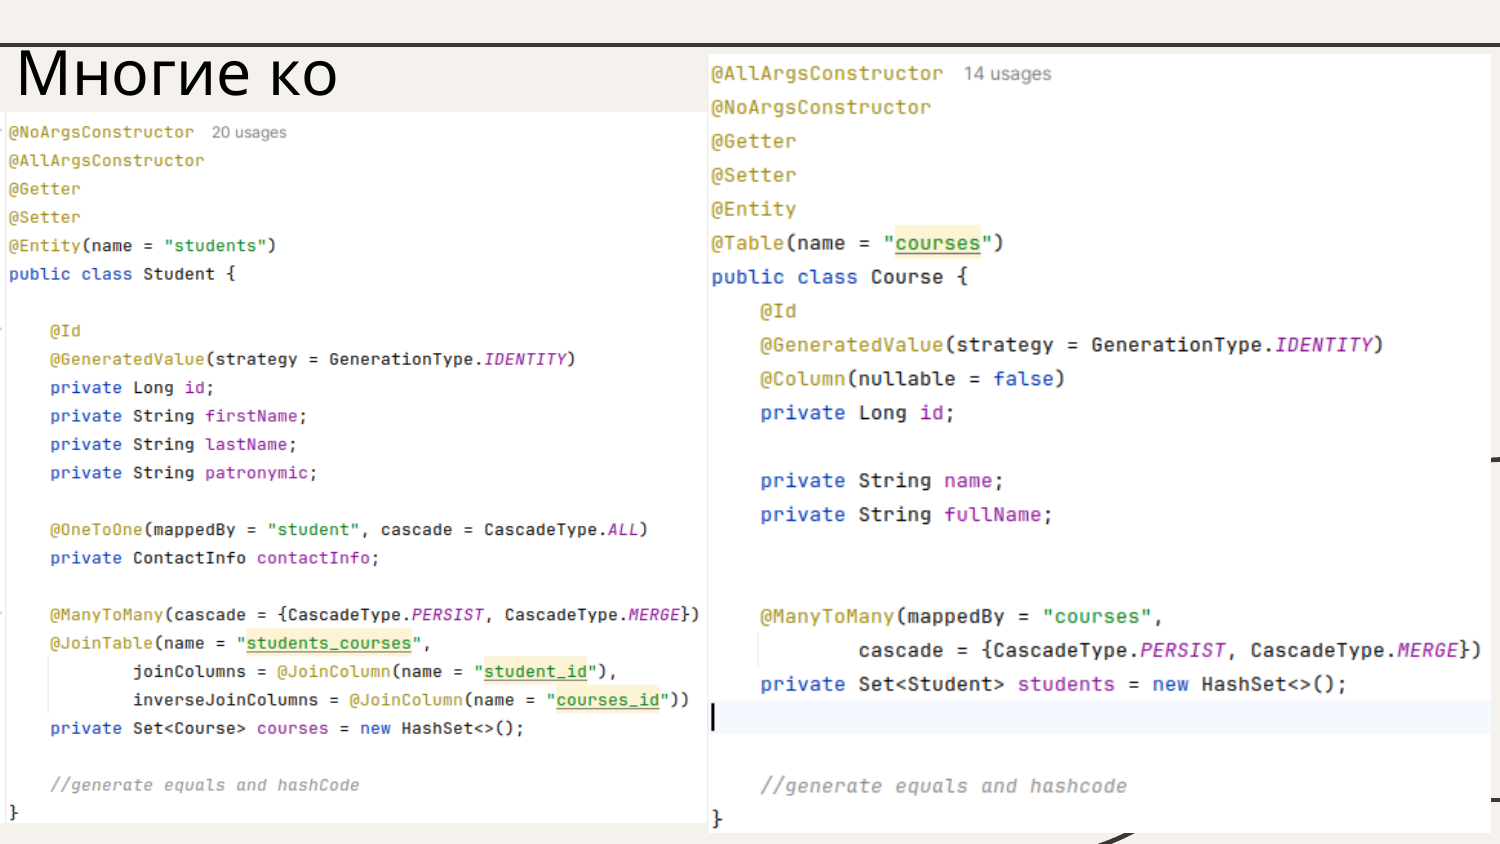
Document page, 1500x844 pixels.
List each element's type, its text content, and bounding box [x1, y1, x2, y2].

picture [0, 54, 1491, 833]
title Многие ко многим [0, 18, 591, 112]
